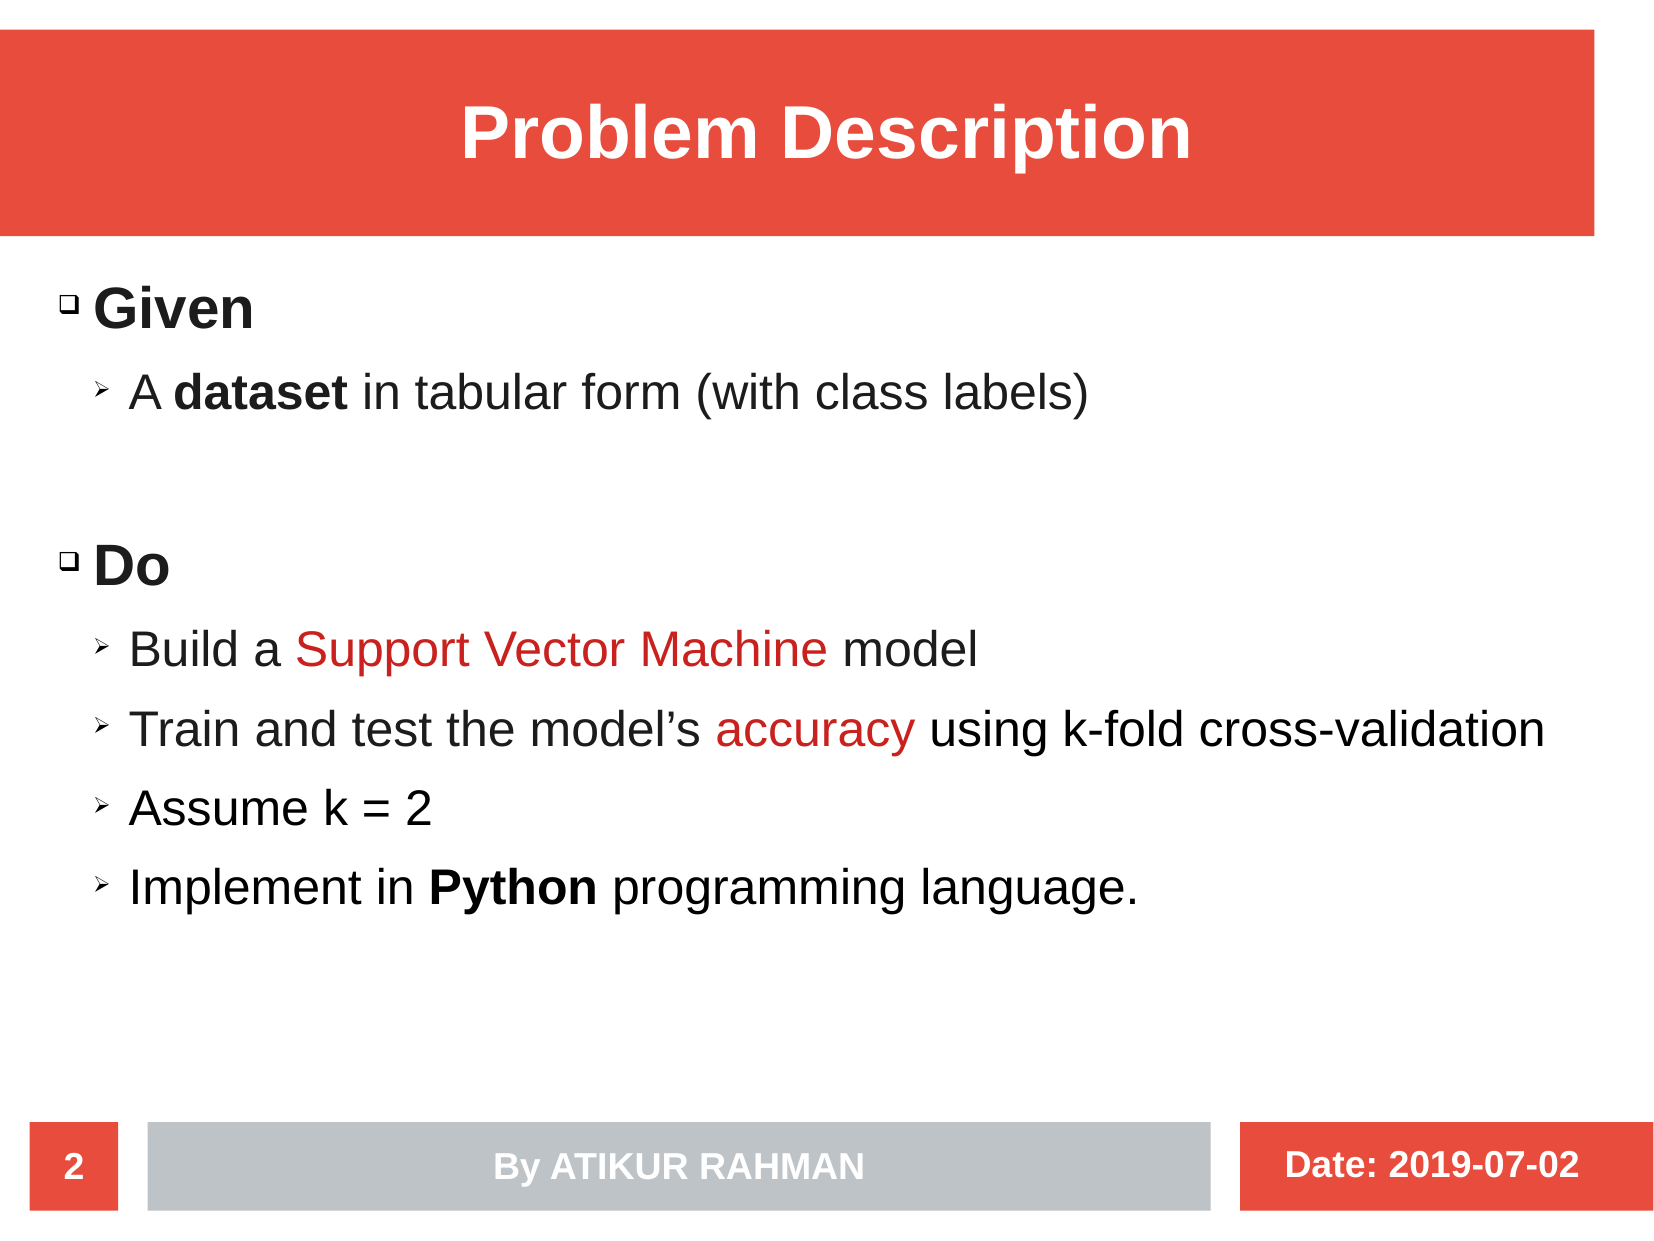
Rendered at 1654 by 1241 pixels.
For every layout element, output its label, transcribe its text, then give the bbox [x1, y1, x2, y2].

title Problem Description [266, 59, 1388, 207]
list Given A dataset in tabular form (with class labels) Do Build a Support Vector Machine model Train and test the model’s accuracy using k-fold cross-validation Assume k = 2 Implement in Python programming language. [57, 275, 1564, 1044]
